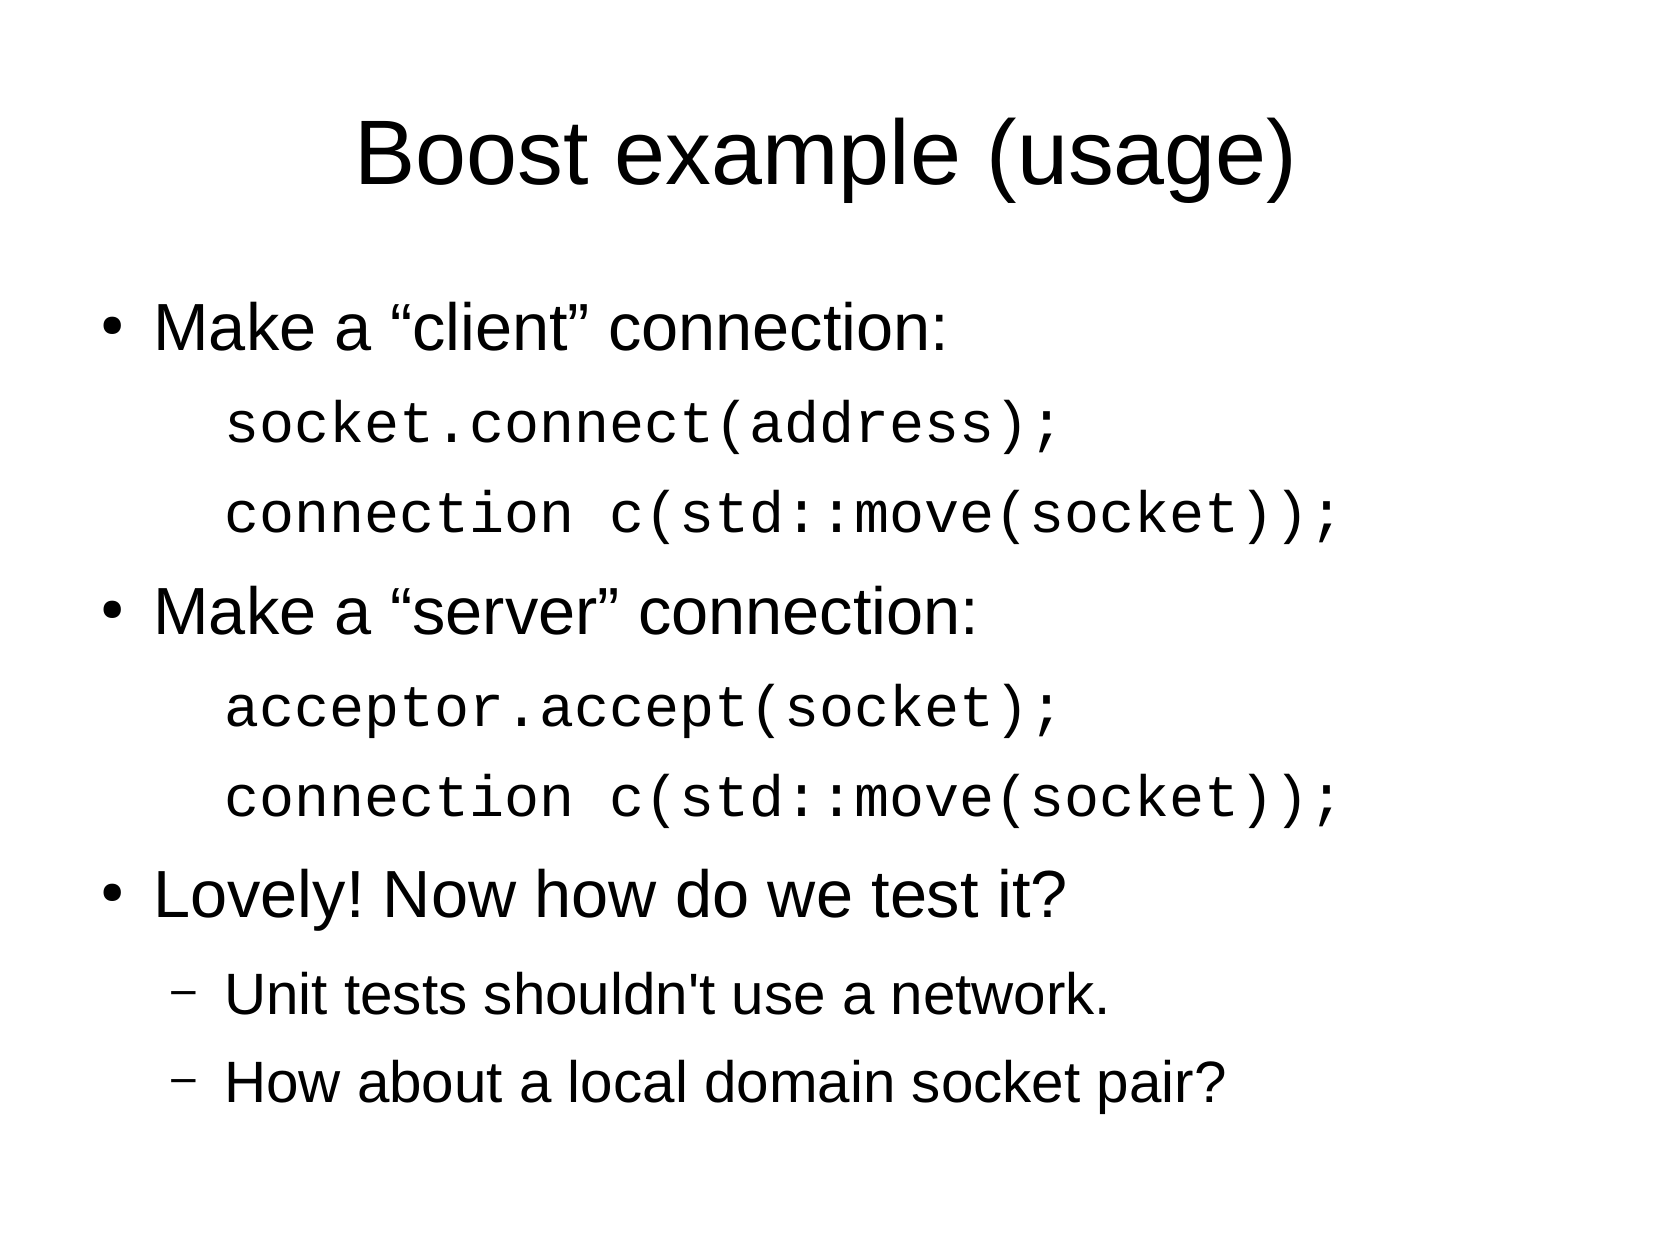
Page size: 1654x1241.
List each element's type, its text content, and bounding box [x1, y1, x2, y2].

title Boost example (usage) [82, 49, 1571, 257]
list Make a “client” connection: socket.connect(address); connection c(std::move(socket)); Make a “server” connection: acceptor.accept(socket); connection c(std::move(socket)); Lovely! Now how do we test it? Unit tests shouldn't use a network. How about a local domain socket pair? [82, 290, 1571, 1109]
